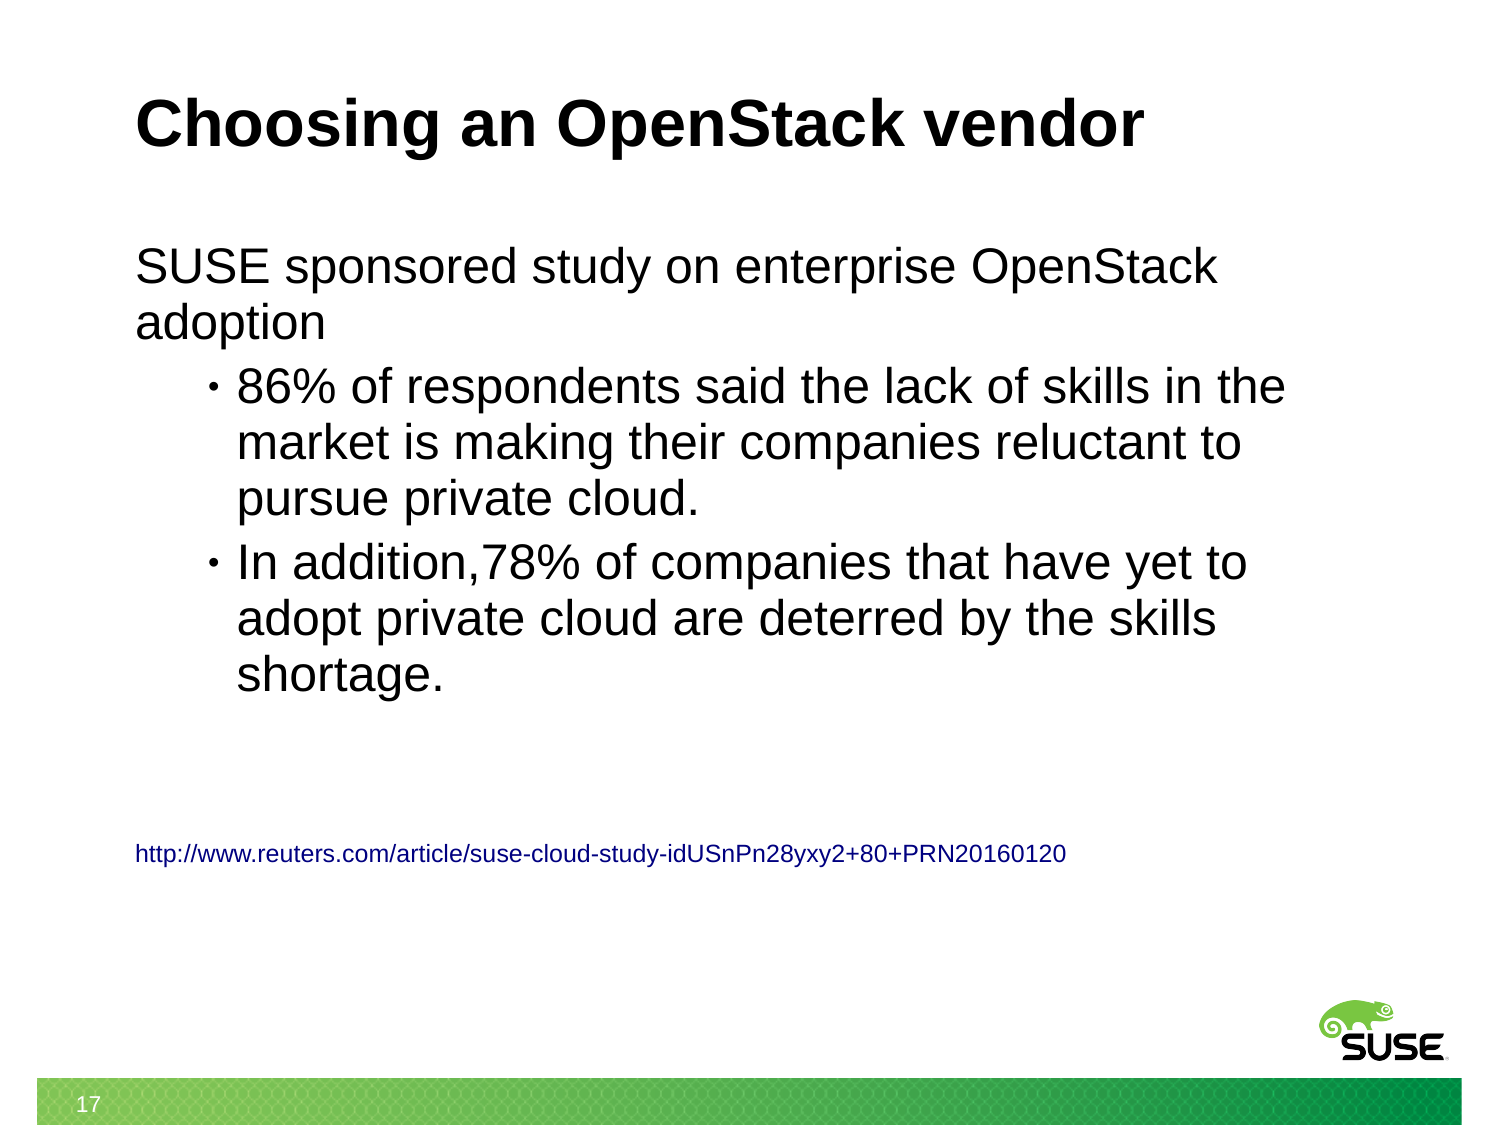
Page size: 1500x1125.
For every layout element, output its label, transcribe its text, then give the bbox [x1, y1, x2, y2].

list SUSE sponsored study on enterprise OpenStack adoption 86% of respondents said the lack of skills in the market is making their companies reluctant to pursue private cloud. In addition,78% of companies that have yet to adopt private cloud are deterred by the skills shortage. http://www.reuters.com/article/suse-cloud-study-idUSnPn28yxy2+80+PRN20160120 [135, 238, 1372, 892]
picture [1319, 1000, 1449, 1061]
picture [37, 1078, 1462, 1125]
title Choosing an OpenStack vendor [135, 41, 1372, 204]
